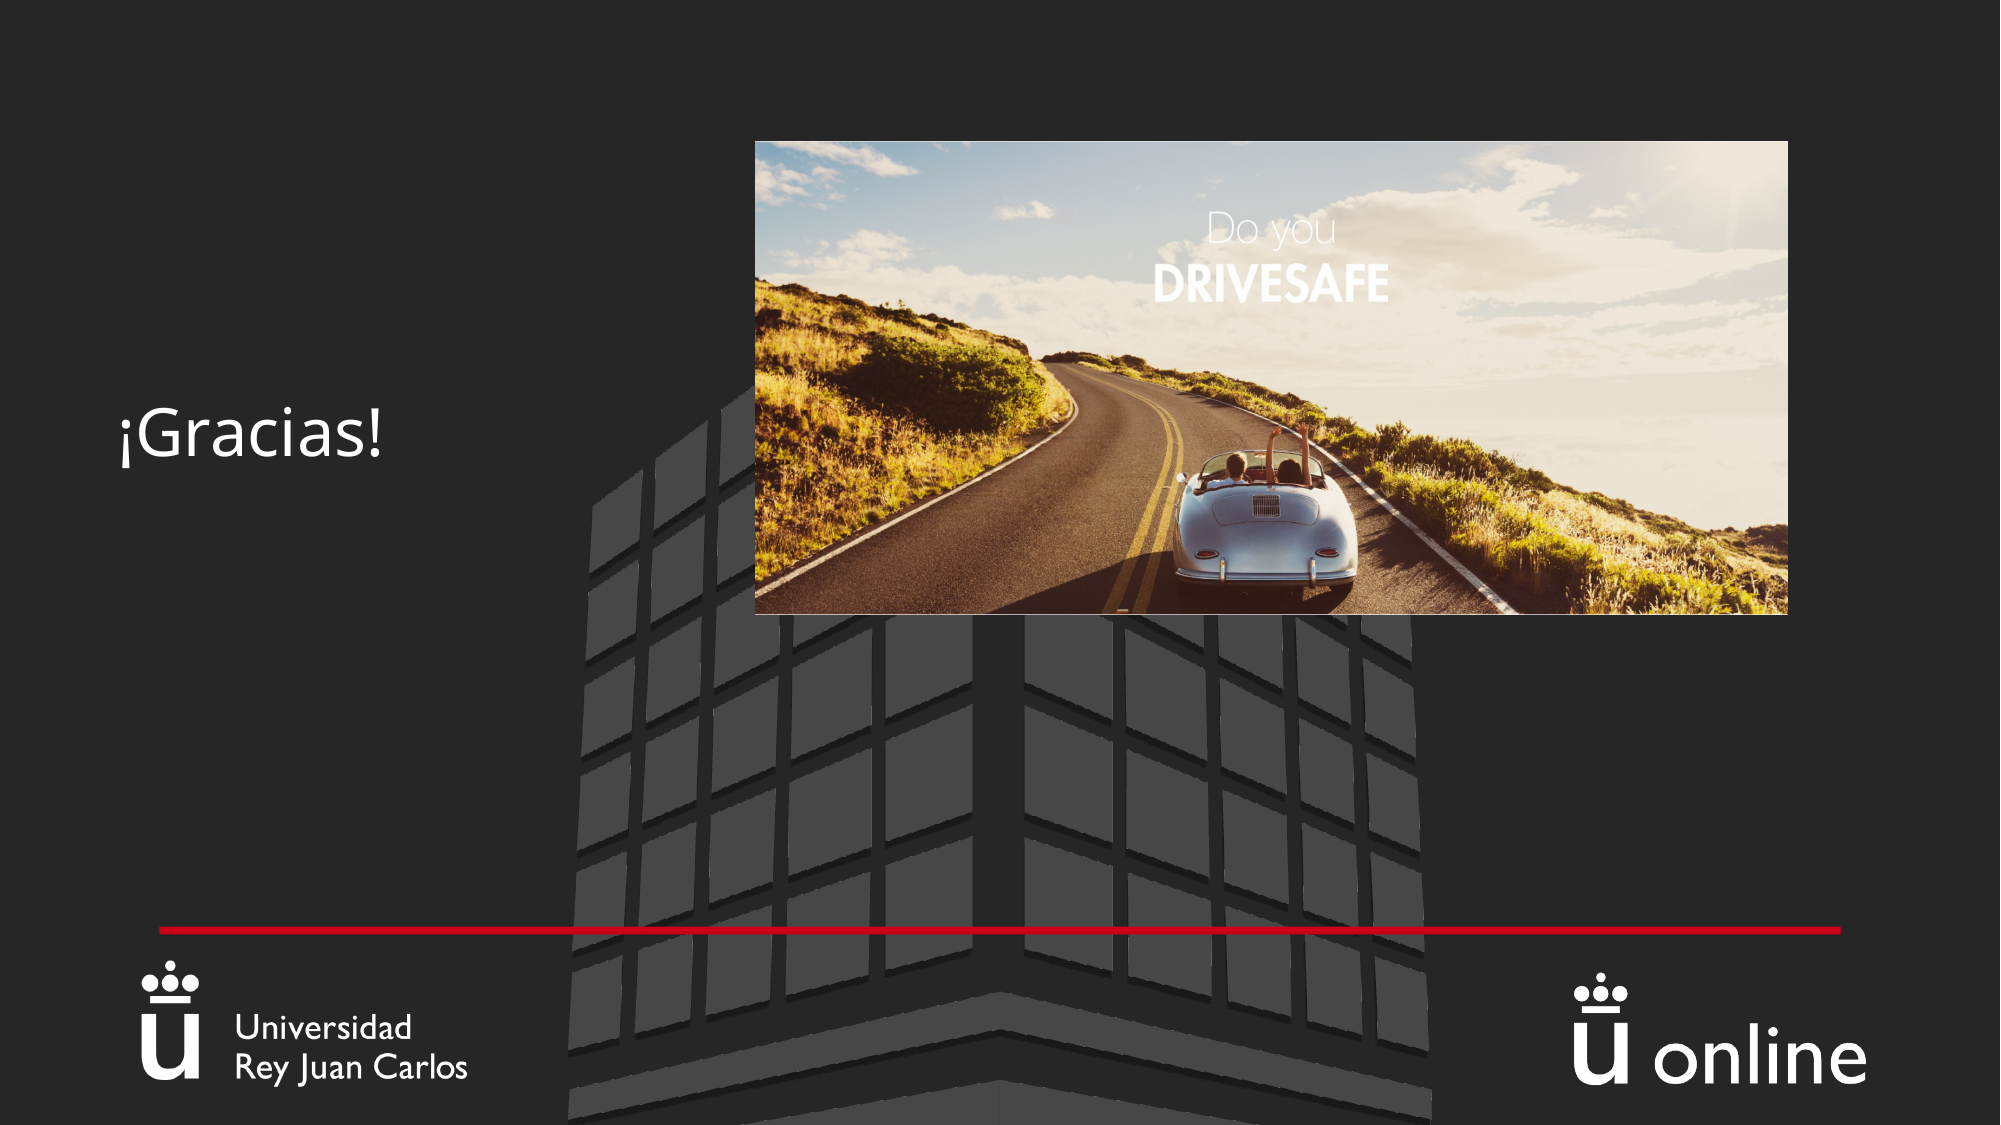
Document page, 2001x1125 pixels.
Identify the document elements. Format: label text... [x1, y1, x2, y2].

picture [34, 141, 1788, 1125]
picture [1571, 971, 1869, 1086]
text_box ¡Gracias! [102, 377, 438, 471]
